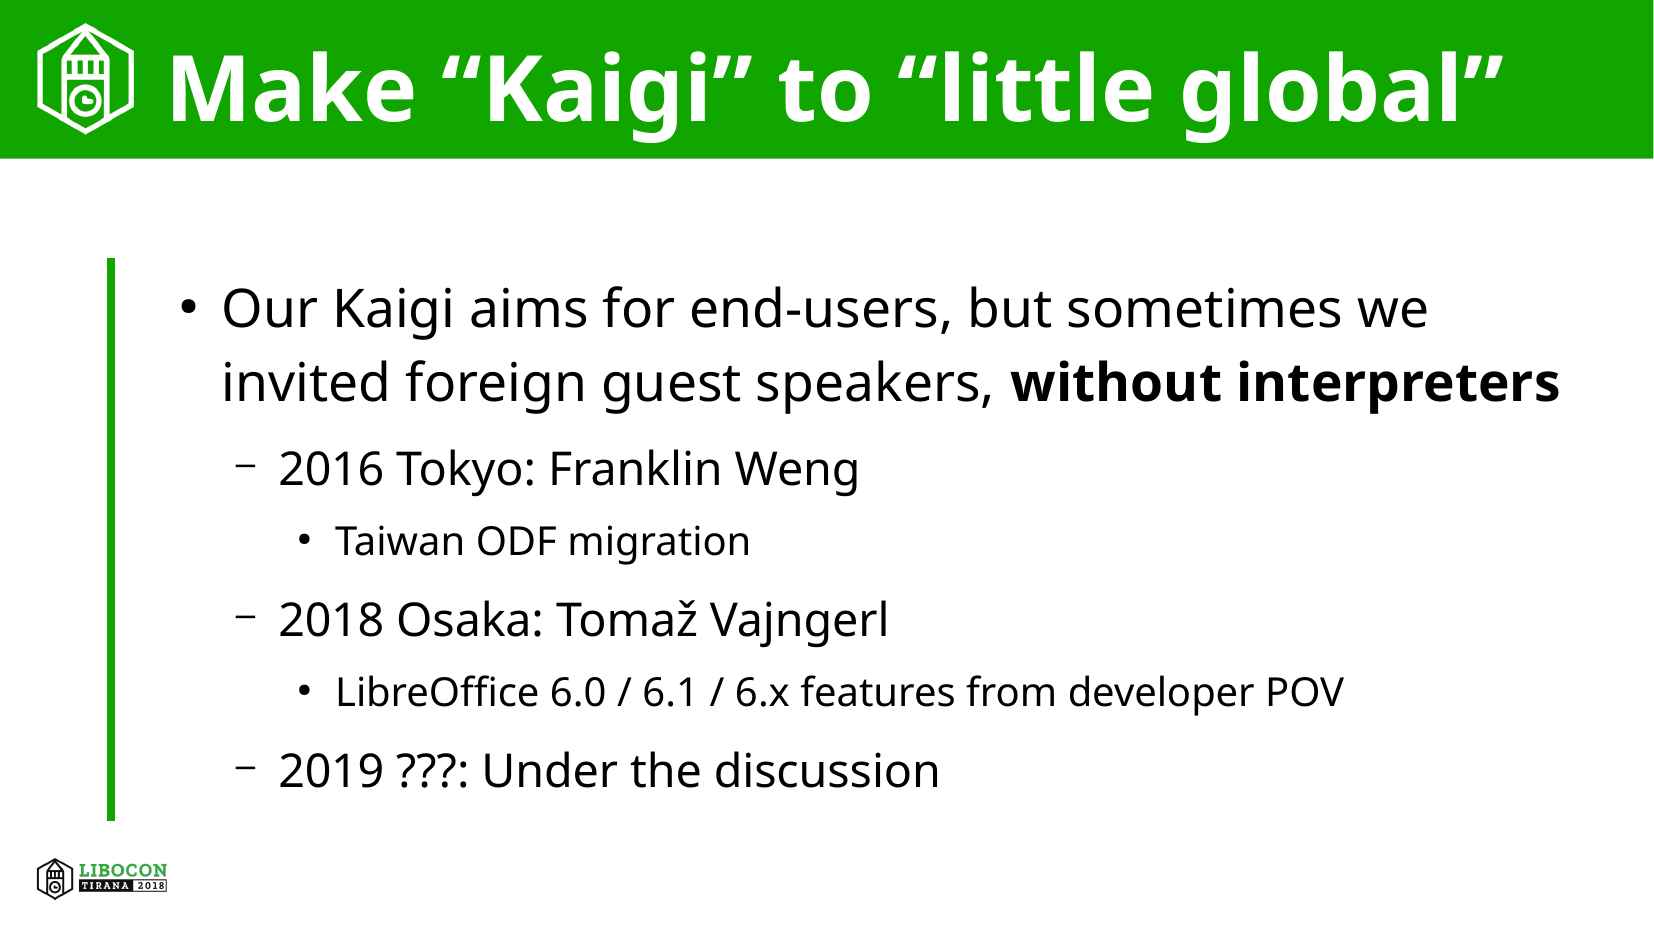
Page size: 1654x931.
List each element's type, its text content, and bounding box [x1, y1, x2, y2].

title Make “Kaigi” to “little global” [165, 31, 1571, 142]
picture [0, 0, 1654, 930]
list Our Kaigi aims for end-users, but sometimes we invited foreign guest speakers, without interpreters 2016 Tokyo: Franklin Weng Taiwan ODF migration 2018 Osaka: Tomaž Vajngerl LibreOffice 6.0 / 6.1 / 6.x features from developer POV 2019 ???: Under the discussion [165, 270, 1571, 811]
